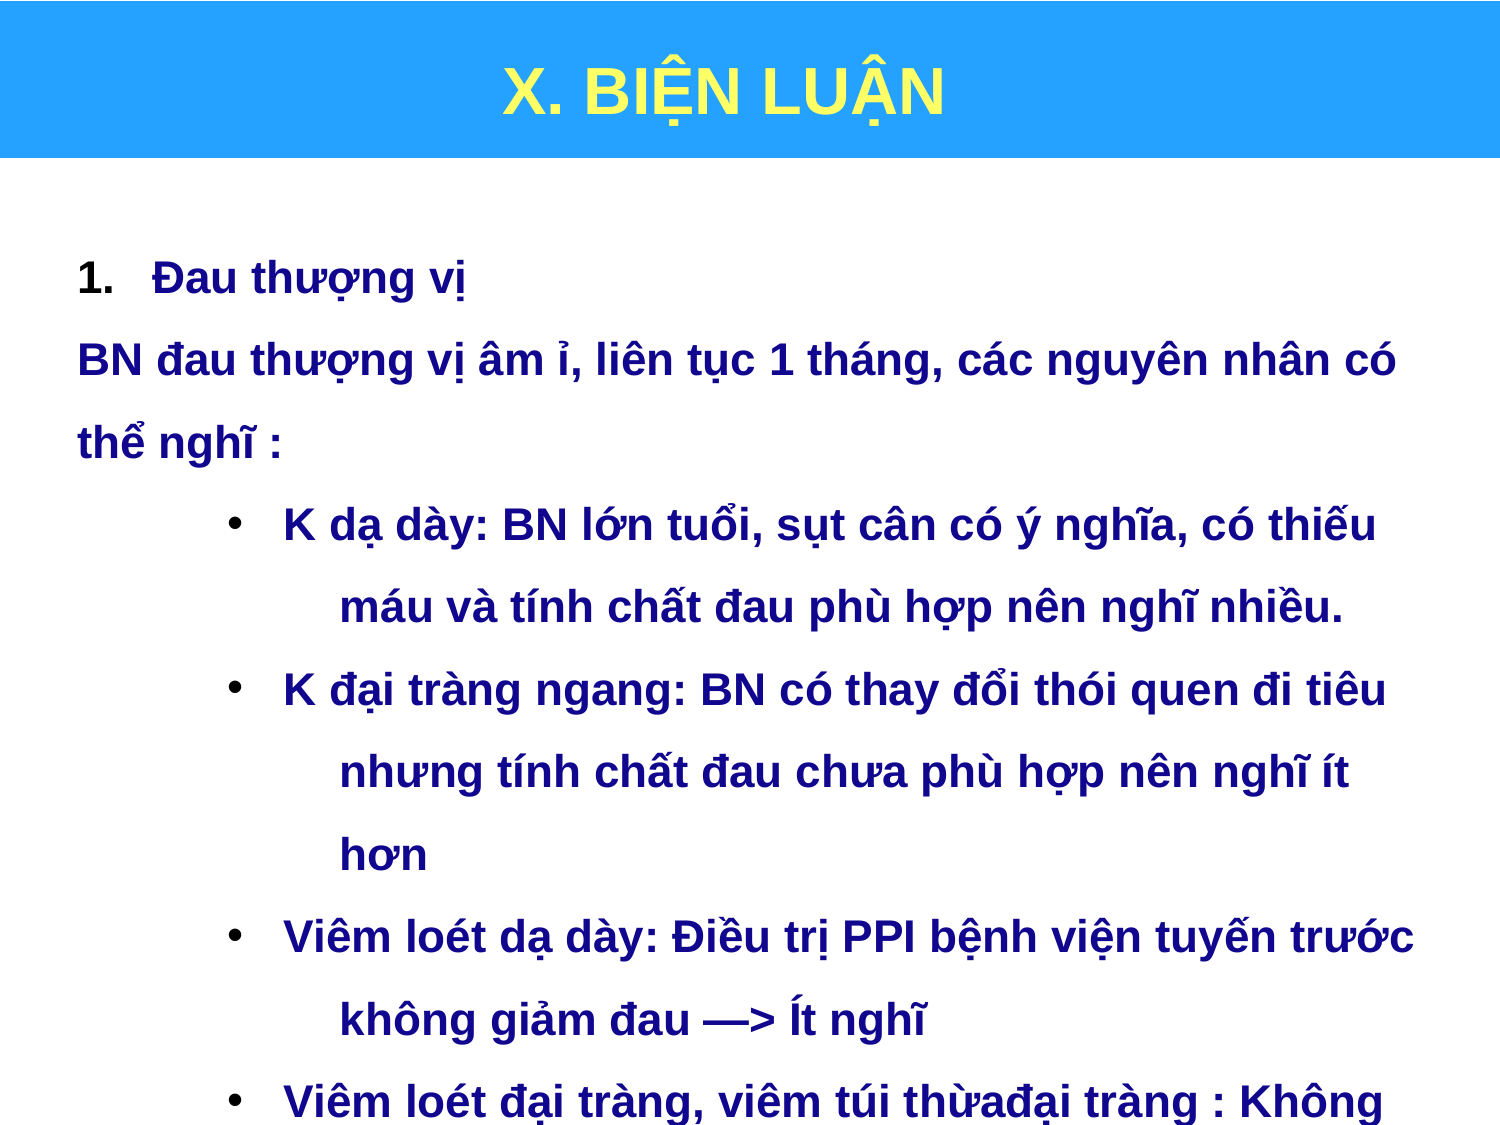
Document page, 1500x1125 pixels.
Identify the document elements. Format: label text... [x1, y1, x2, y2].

title X. BIỆN LUẬN [87, 24, 1363, 150]
text_box Đau thượng vị BN đau thượng vị âm ỉ, liên tục 1 tháng, các nguyên nhân có thể nghĩ : K dạ dày: BN lớn tuổi, sụt cân có ý nghĩa, có thiếu máu và tính chất đau phù hợp nên nghĩ nhiều. K đại tràng ngang: BN có thay đổi thói quen đi tiêu nhưng tính chất đau chưa phù hợp nên nghĩ ít hơn Viêm loét dạ dày: Điều trị PPI bệnh viện tuyến trước không giảm đau —> Ít nghĩ Viêm loét đại tràng, viêm túi thừađại tràng : Không loại trừ [62, 212, 1437, 1125]
